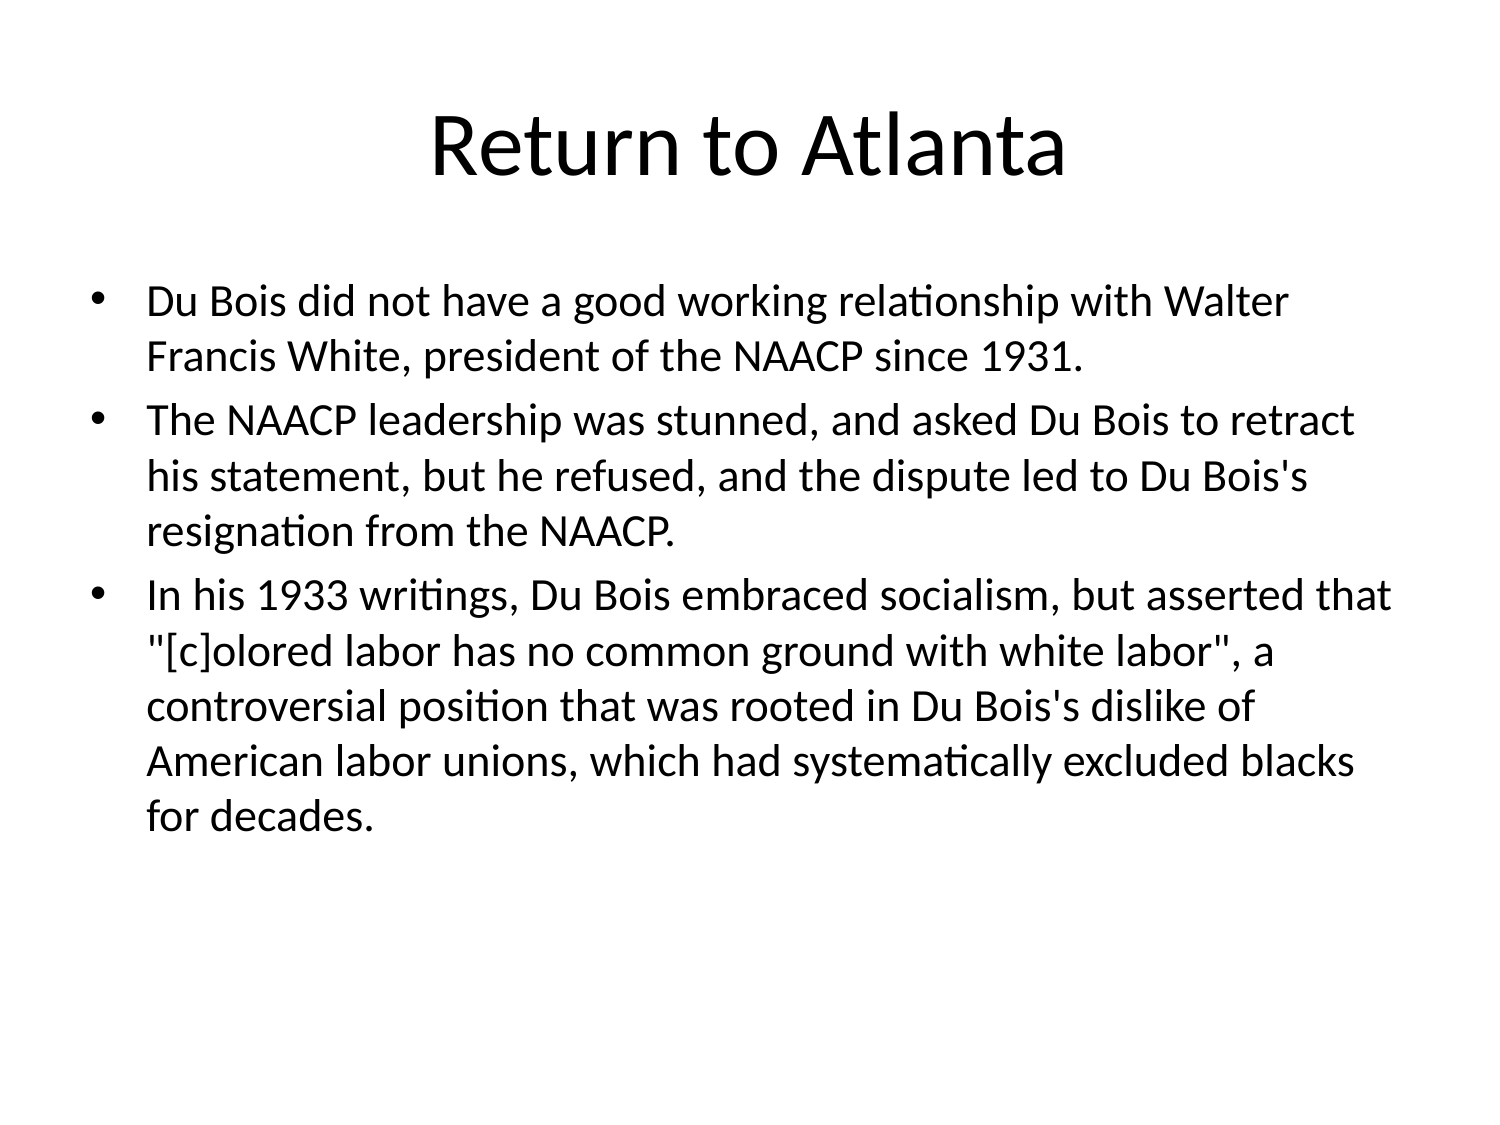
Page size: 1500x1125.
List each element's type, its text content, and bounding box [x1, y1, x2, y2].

list Du Bois did not have a good working relationship with Walter Francis White, president of the NAACP since 1931. The NAACP leadership was stunned, and asked Du Bois to retract his statement, but he refused, and the dispute led to Du Bois's resignation from the NAACP. In his 1933 writings, Du Bois embraced socialism, but asserted that "[c]olored labor has no common ground with white labor", a controversial position that was rooted in Du Bois's dislike of American labor unions, which had systematically excluded blacks for decades. [75, 262, 1425, 1005]
title Return to Atlanta [75, 45, 1425, 233]
